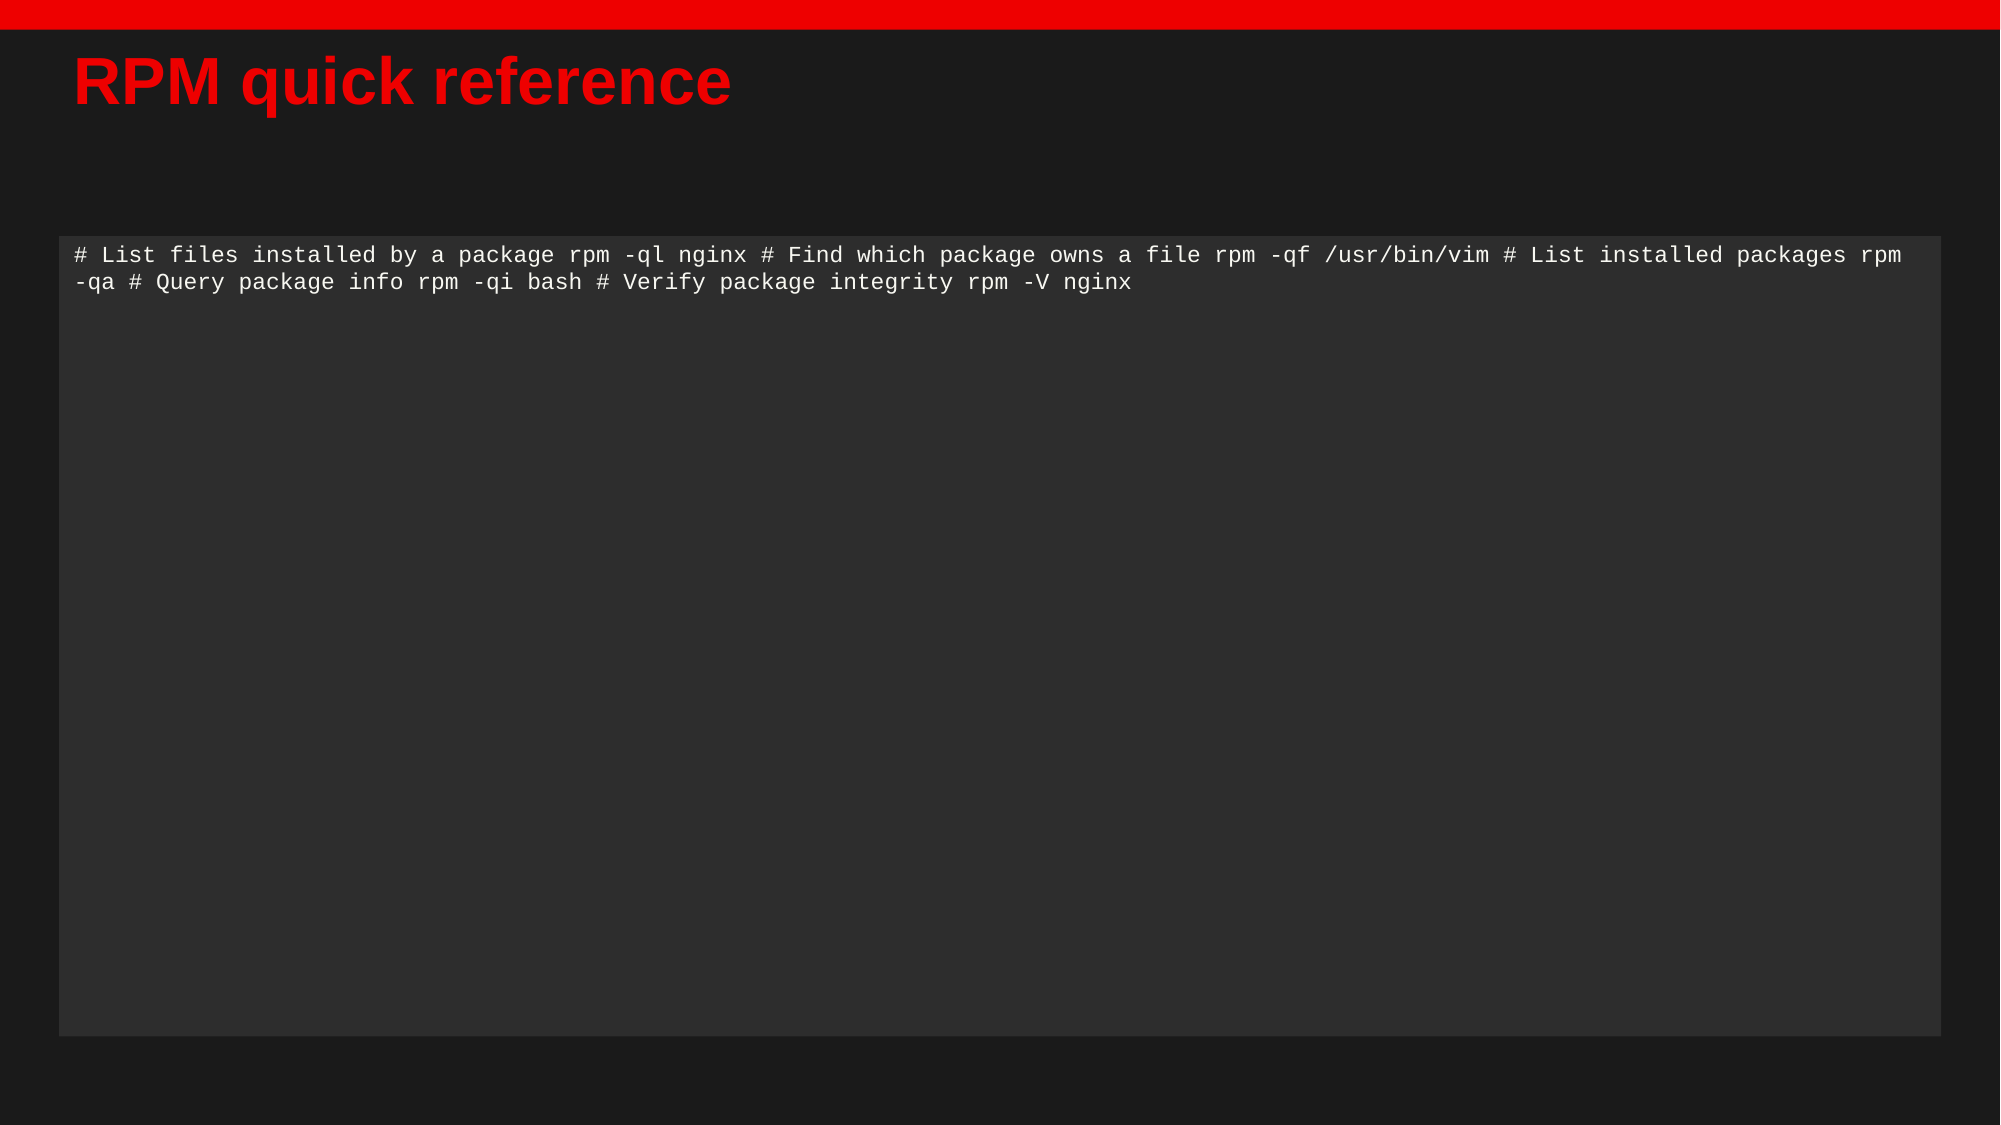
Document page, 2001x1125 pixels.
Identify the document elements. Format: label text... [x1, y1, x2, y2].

text_box RPM quick reference [59, 36, 1942, 208]
text_box [0, 0, 2001, 30]
text_box # List files installed by a package rpm -ql nginx # Find which package owns a file rpm -qf /usr/bin/vim # List installed packages rpm -qa # Query package info rpm -qi bash # Verify package integrity rpm -V nginx [59, 236, 1942, 1037]
